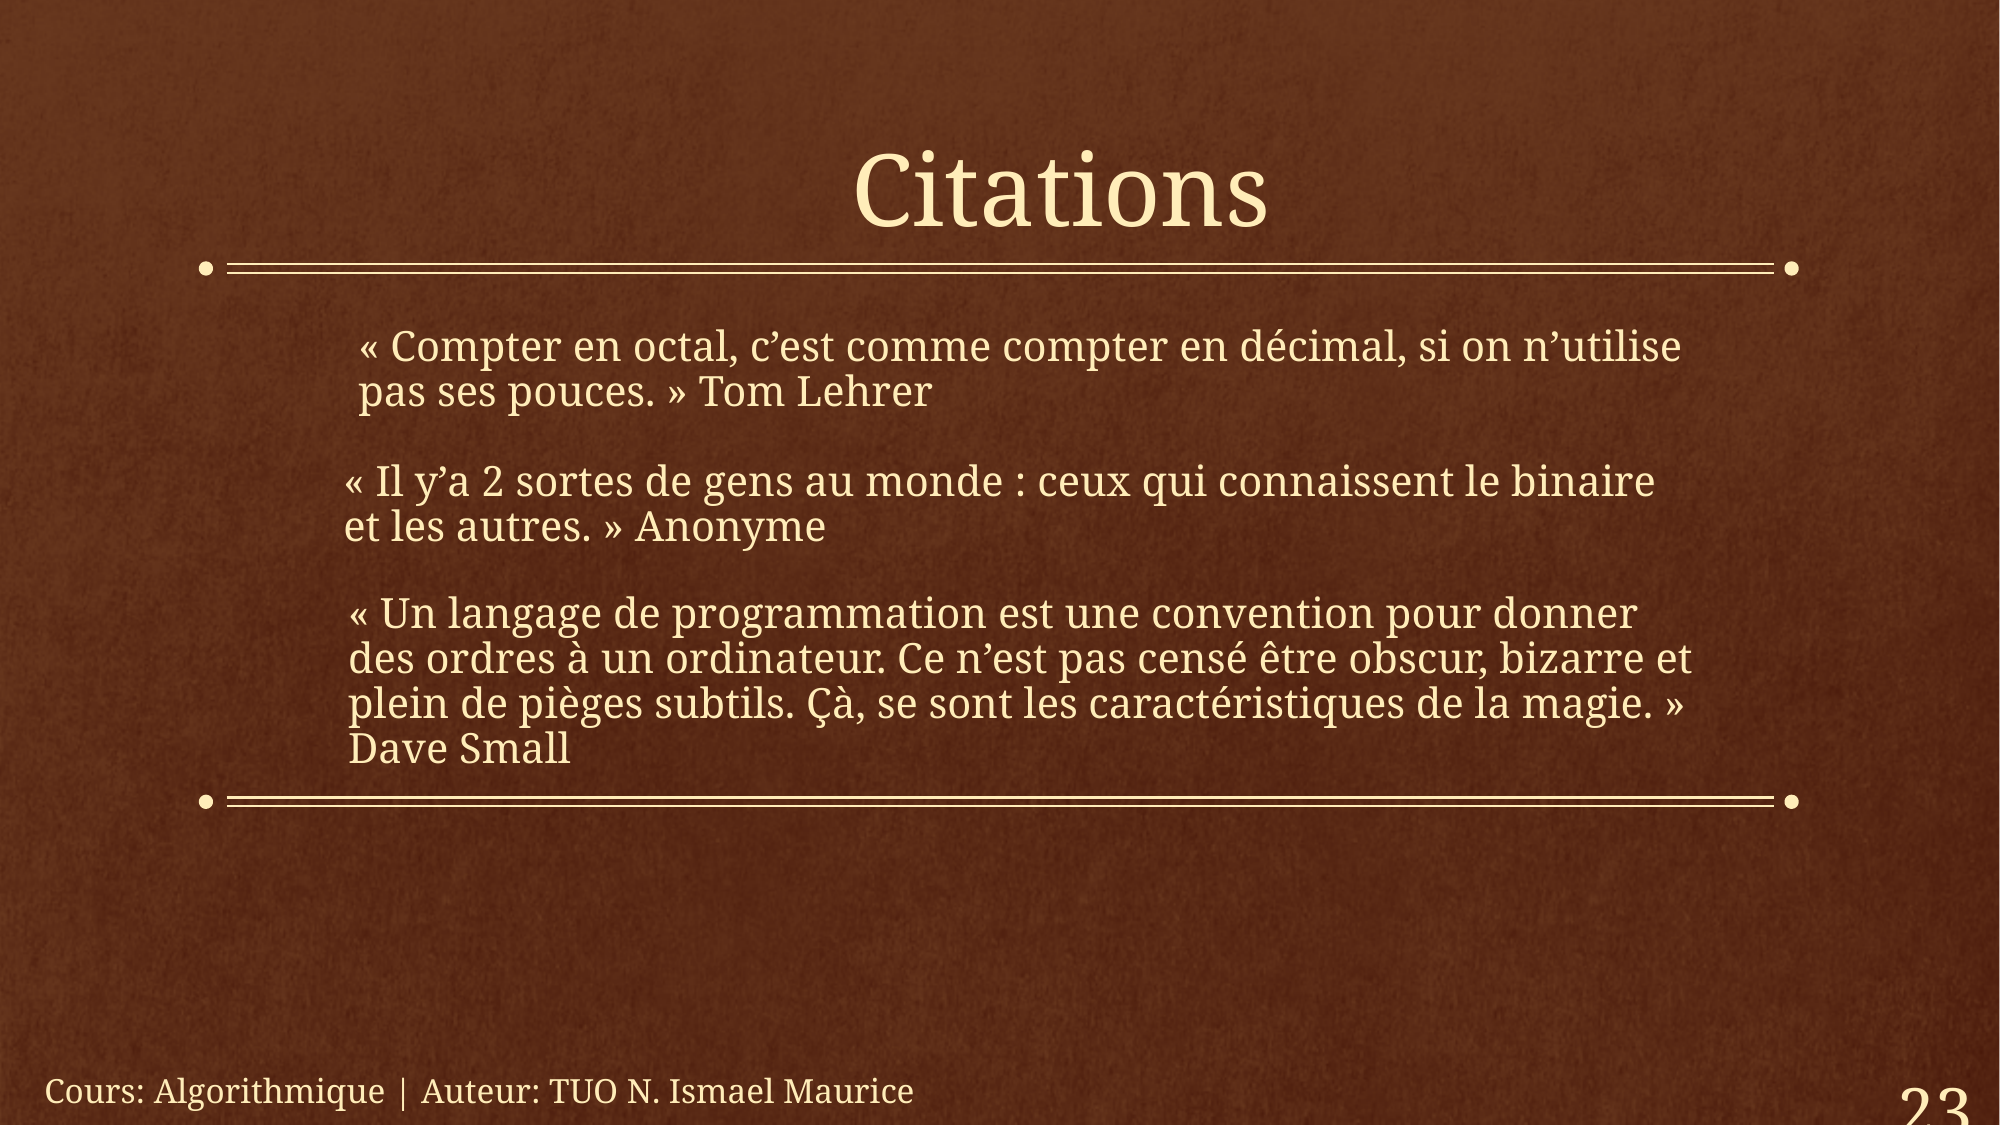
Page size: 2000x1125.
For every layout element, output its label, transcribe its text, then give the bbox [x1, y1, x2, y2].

text_box [1882, 1062, 2000, 1113]
text_box « Il y’a 2 sortes de gens au monde : ceux qui connaissent le binaire et les autres. » Anonyme [309, 436, 1690, 558]
text_box Cours: Algorithmique | Auteur: TUO N. Ismael Maurice [29, 1062, 1246, 1113]
text_box Citations [287, 0, 1836, 256]
title « Compter en octal, c’est comme compter en décimal, si on n’utilise pas ses pouces. » Tom Lehrer [330, 302, 1711, 424]
text_box « Un langage de programmation est une convention pour donner des ordres à un ordinateur. Ce n’est pas censé être obscur, bizarre et plein de pièges subtils. Çà, se sont les caractéristiques de la magie. » Dave Small [330, 585, 1711, 739]
